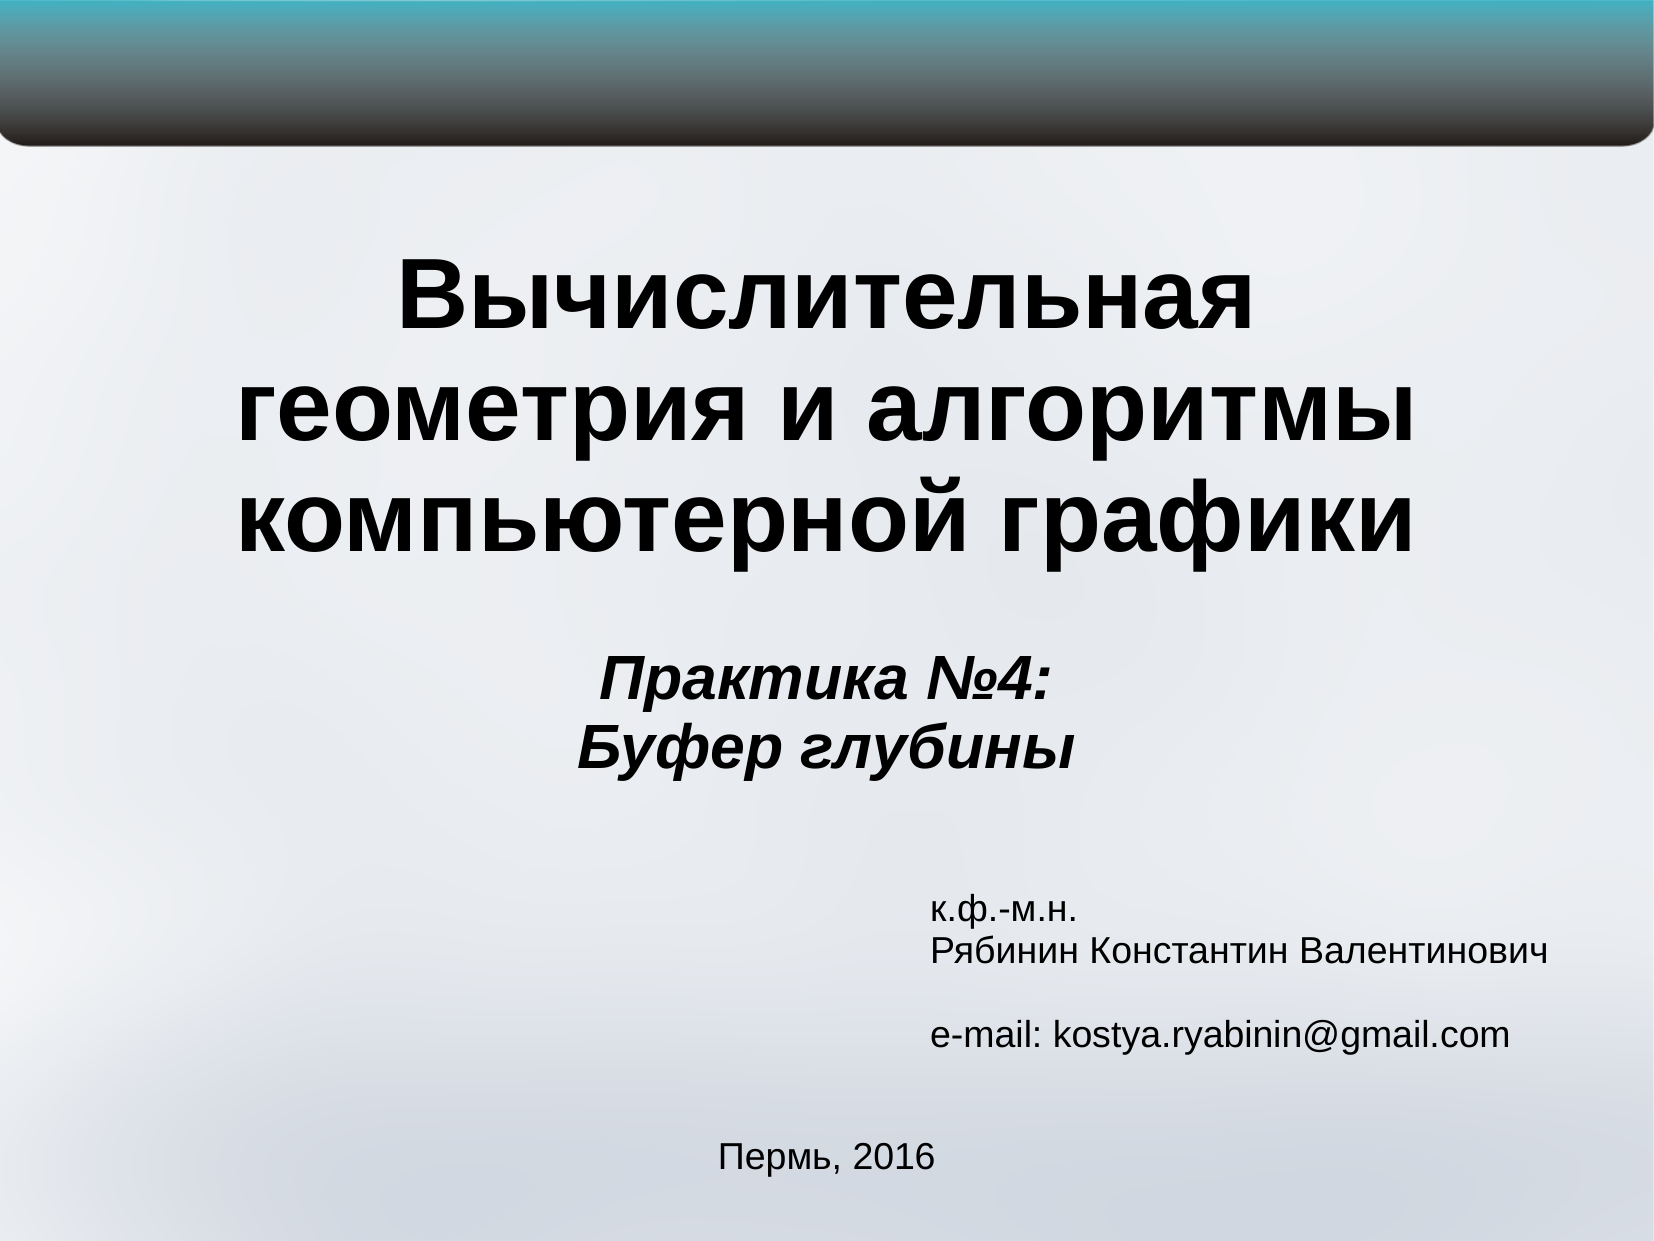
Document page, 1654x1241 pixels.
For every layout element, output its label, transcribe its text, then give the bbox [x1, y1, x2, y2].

text_box Вычислительная геометрия и алгоритмы компьютерной графики Практика №4: Буфер глубины [147, 230, 1506, 790]
picture [0, 0, 1654, 1241]
text_box к.ф.-м.н. Рябинин Константин Валентинович e-mail: kostya.ryabinin@gmail.com [915, 879, 1595, 1063]
text_box Пермь, 2016 [590, 1127, 1063, 1185]
